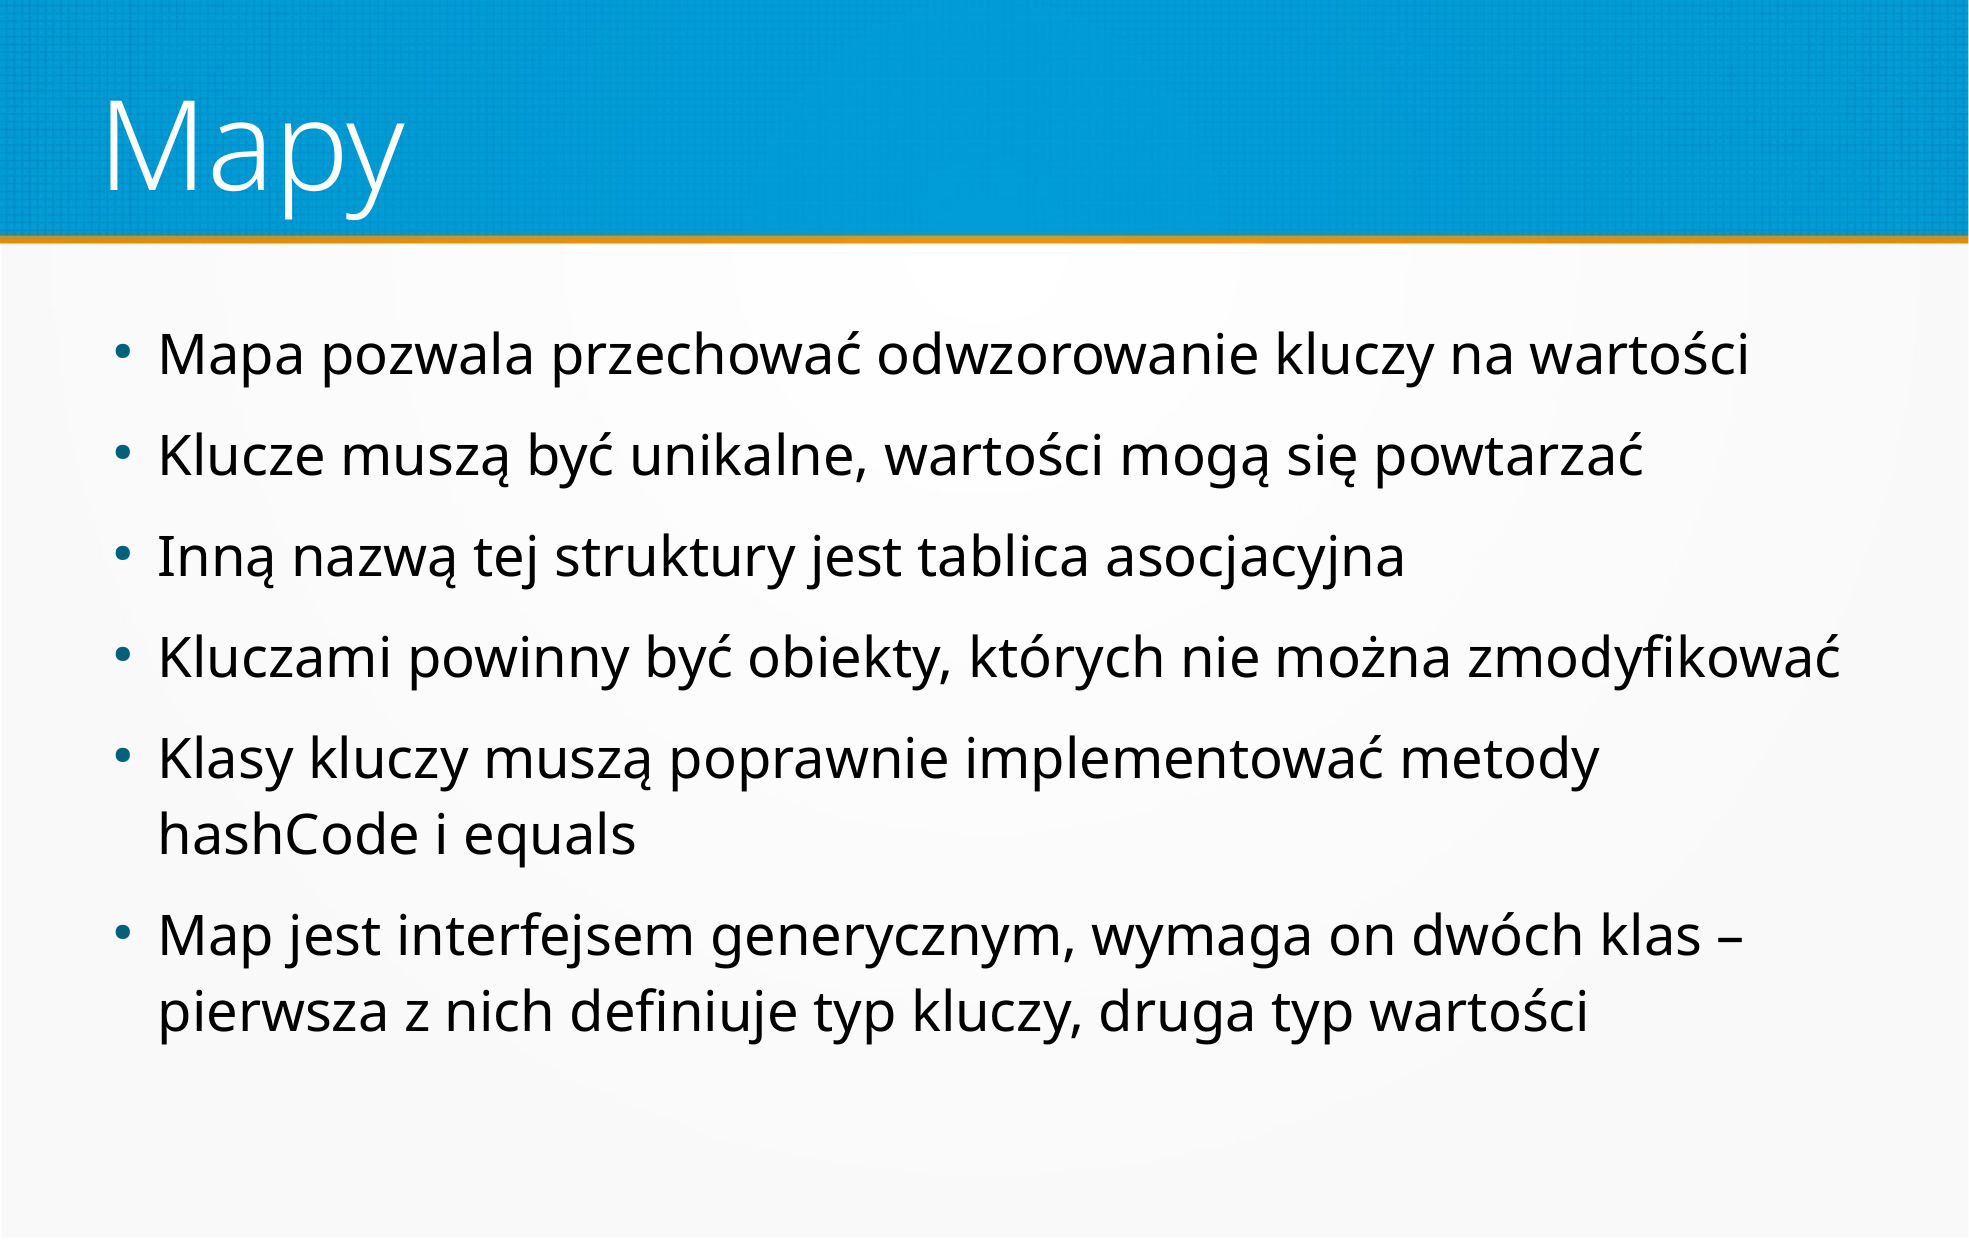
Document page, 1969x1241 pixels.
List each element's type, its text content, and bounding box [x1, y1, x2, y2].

title Mapy [98, 19, 1870, 227]
list Mapa pozwala przechować odwzorowanie kluczy na wartości Klucze muszą być unikalne, wartości mogą się powtarzać Inną nazwą tej struktury jest tablica asocjacyjna Kluczami powinny być obiekty, których nie można zmodyfikować Klasy kluczy muszą poprawnie implementować metody hashCode i equals Map jest interfejsem generycznym, wymaga on dwóch klas – pierwsza z nich definiuje typ kluczy, druga typ wartości [98, 315, 1861, 1081]
picture [0, 233, 1969, 1241]
